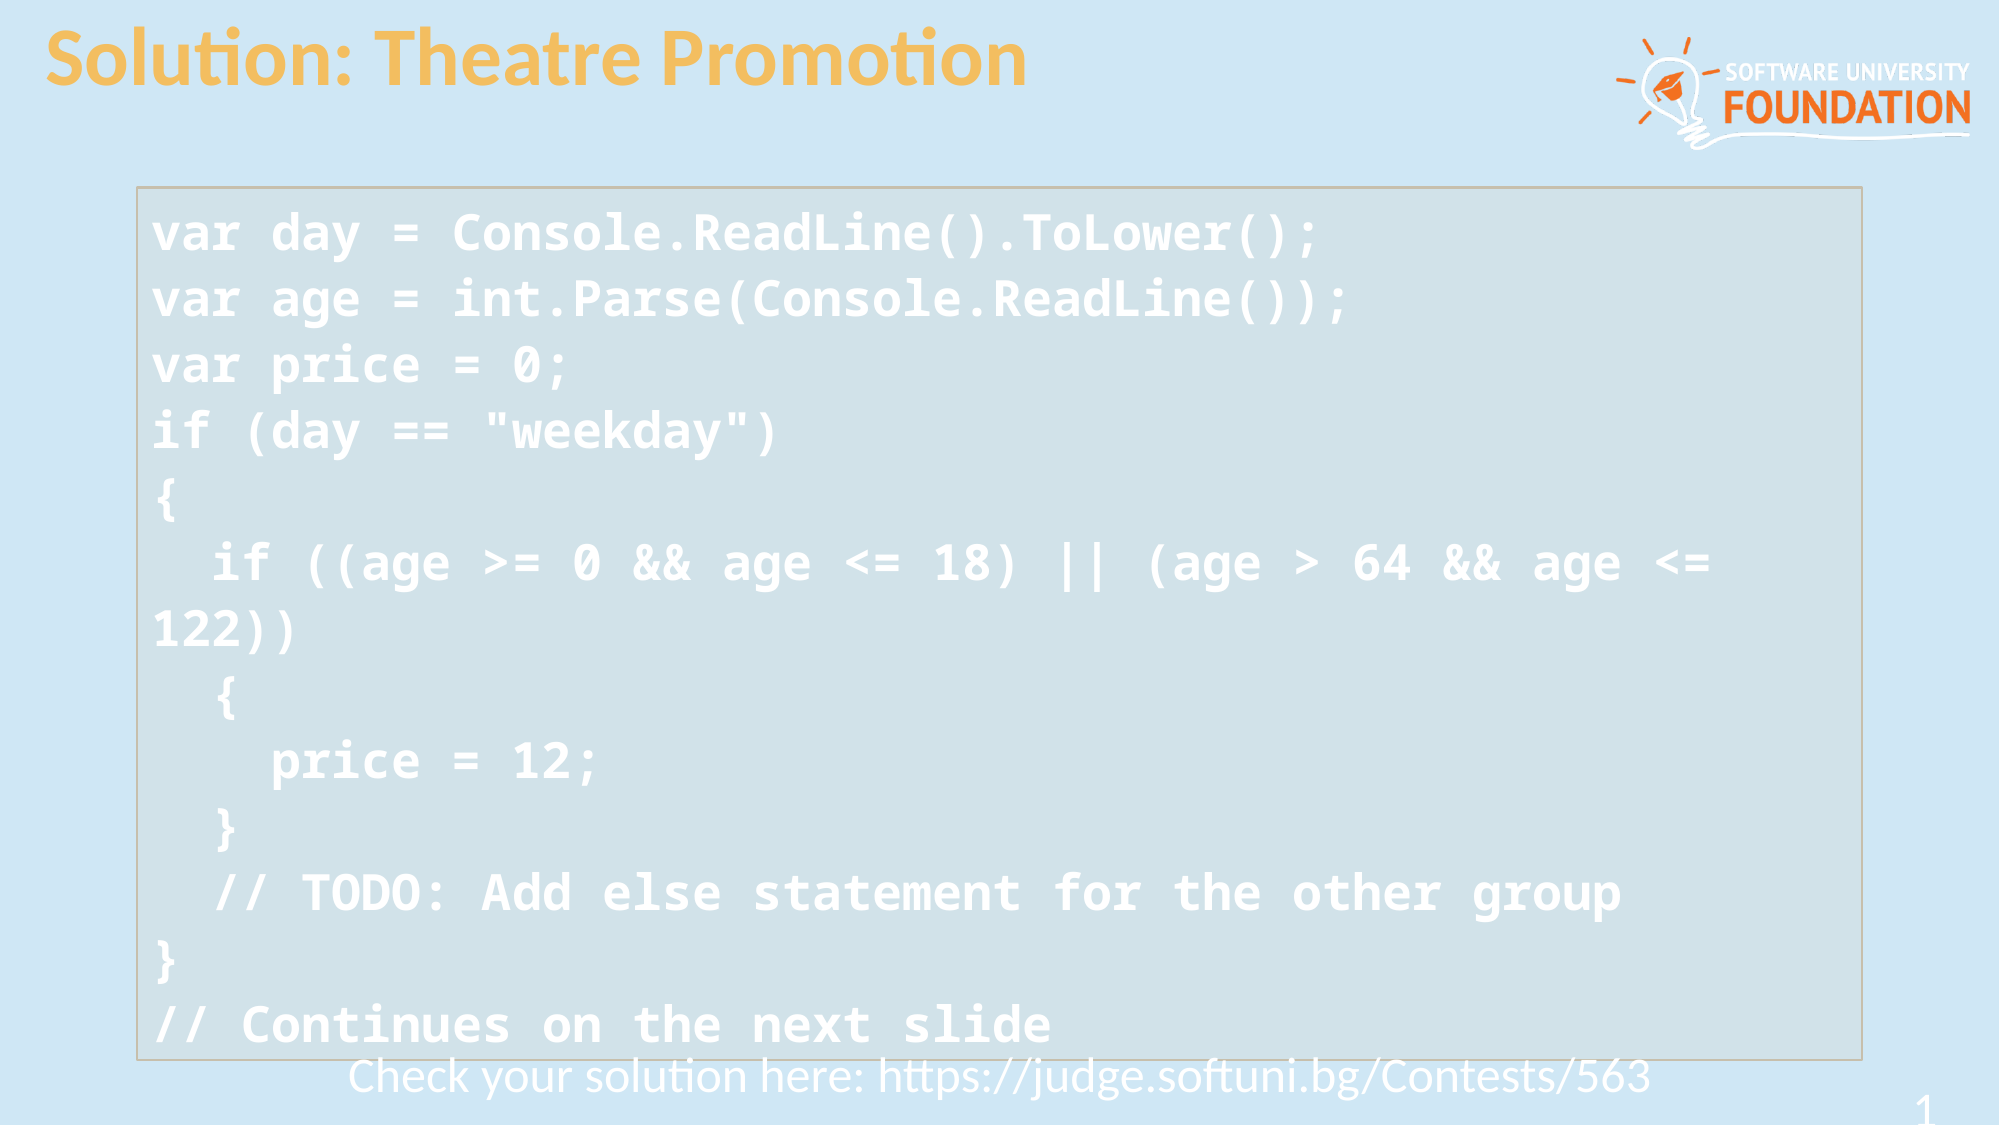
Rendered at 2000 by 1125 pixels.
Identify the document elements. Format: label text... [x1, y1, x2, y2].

text_box var day = Console.ReadLine().ToLower(); var age = int.Parse(Console.ReadLine()); var price = 0; if (day == "weekday") { if ((age >= 0 && age <= 18) || (age > 64 && age <= 122)) { price = 12; } // TODO: Add else statement for the other group } // Continues on the next slide [137, 187, 1863, 1060]
slide_number <number> [1897, 1070, 1968, 1103]
picture [1612, 37, 1970, 163]
text_box Check your solution here: https://judge.softuni.bg/Contests/563 [149, 1034, 1850, 1110]
title Solution: Theatre Promotion [30, 6, 1602, 189]
